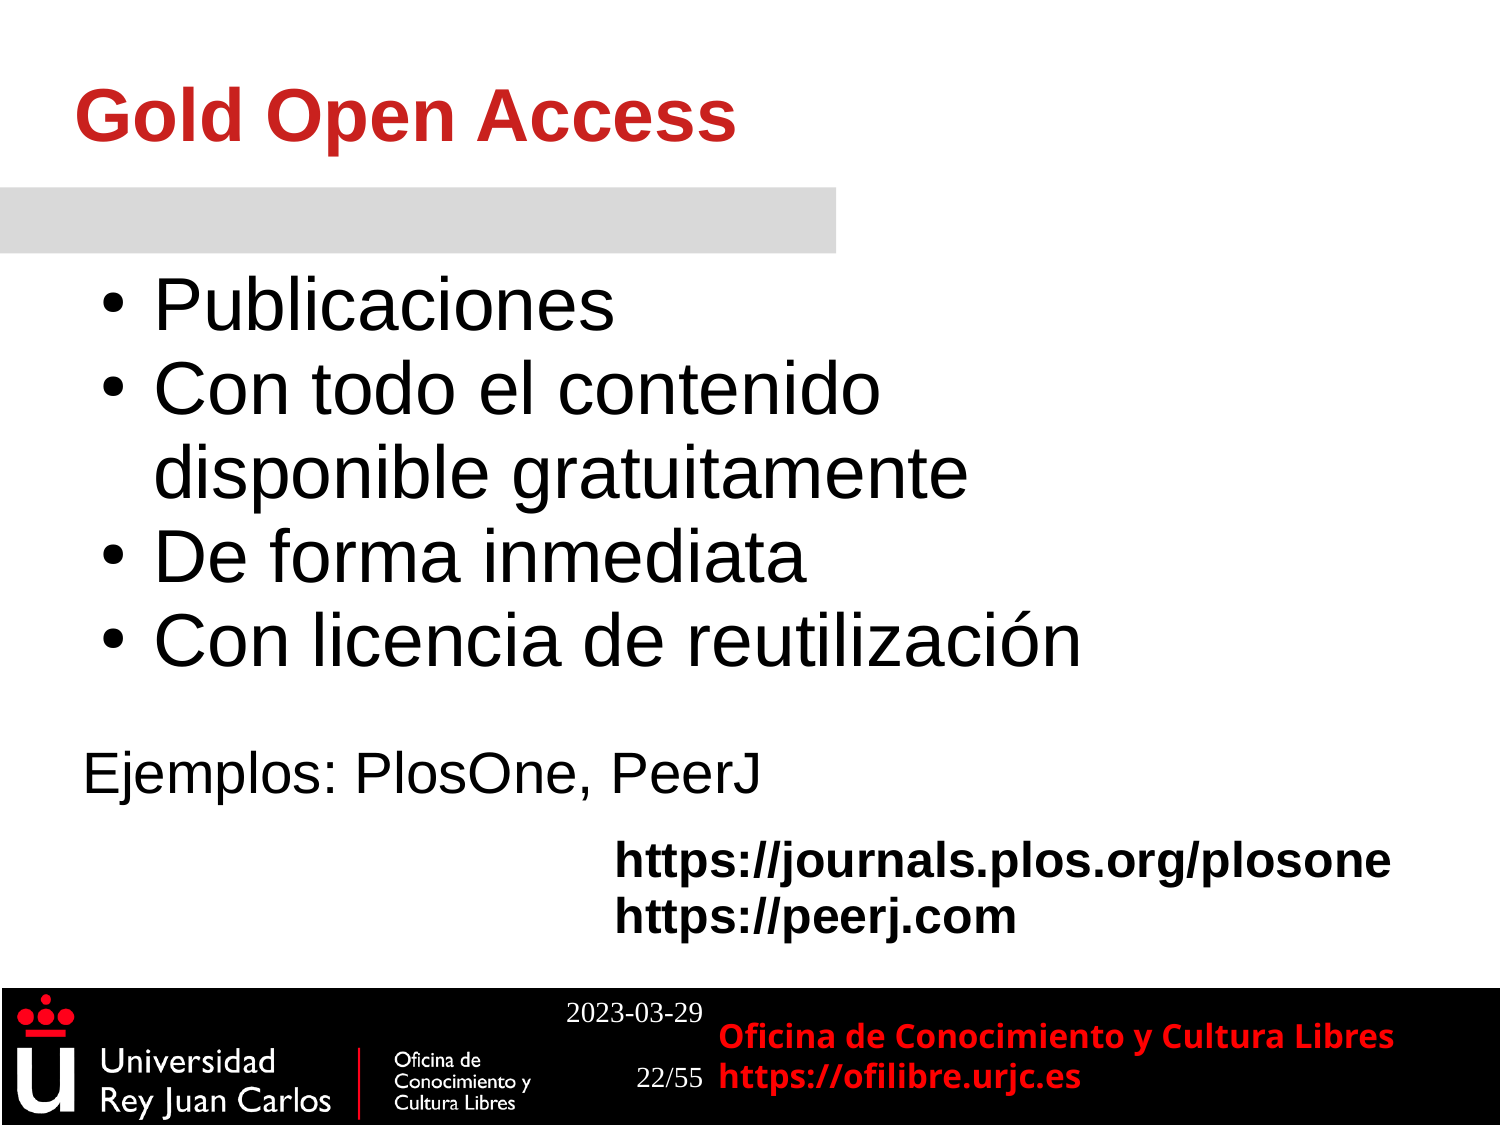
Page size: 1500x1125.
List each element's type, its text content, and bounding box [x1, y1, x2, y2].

text_box https://journals.plos.org/plosone https://peerj.com [600, 825, 1441, 952]
text_box Gold Open Access [60, 66, 991, 249]
title [75, 7, 1425, 196]
text_box Publicaciones Con todo el contenido disponible gratuitamente De forma inmediata Con licencia de reutilización Ejemplos: PlosOne, PeerJ [67, 254, 1201, 814]
picture [17, 994, 531, 1120]
